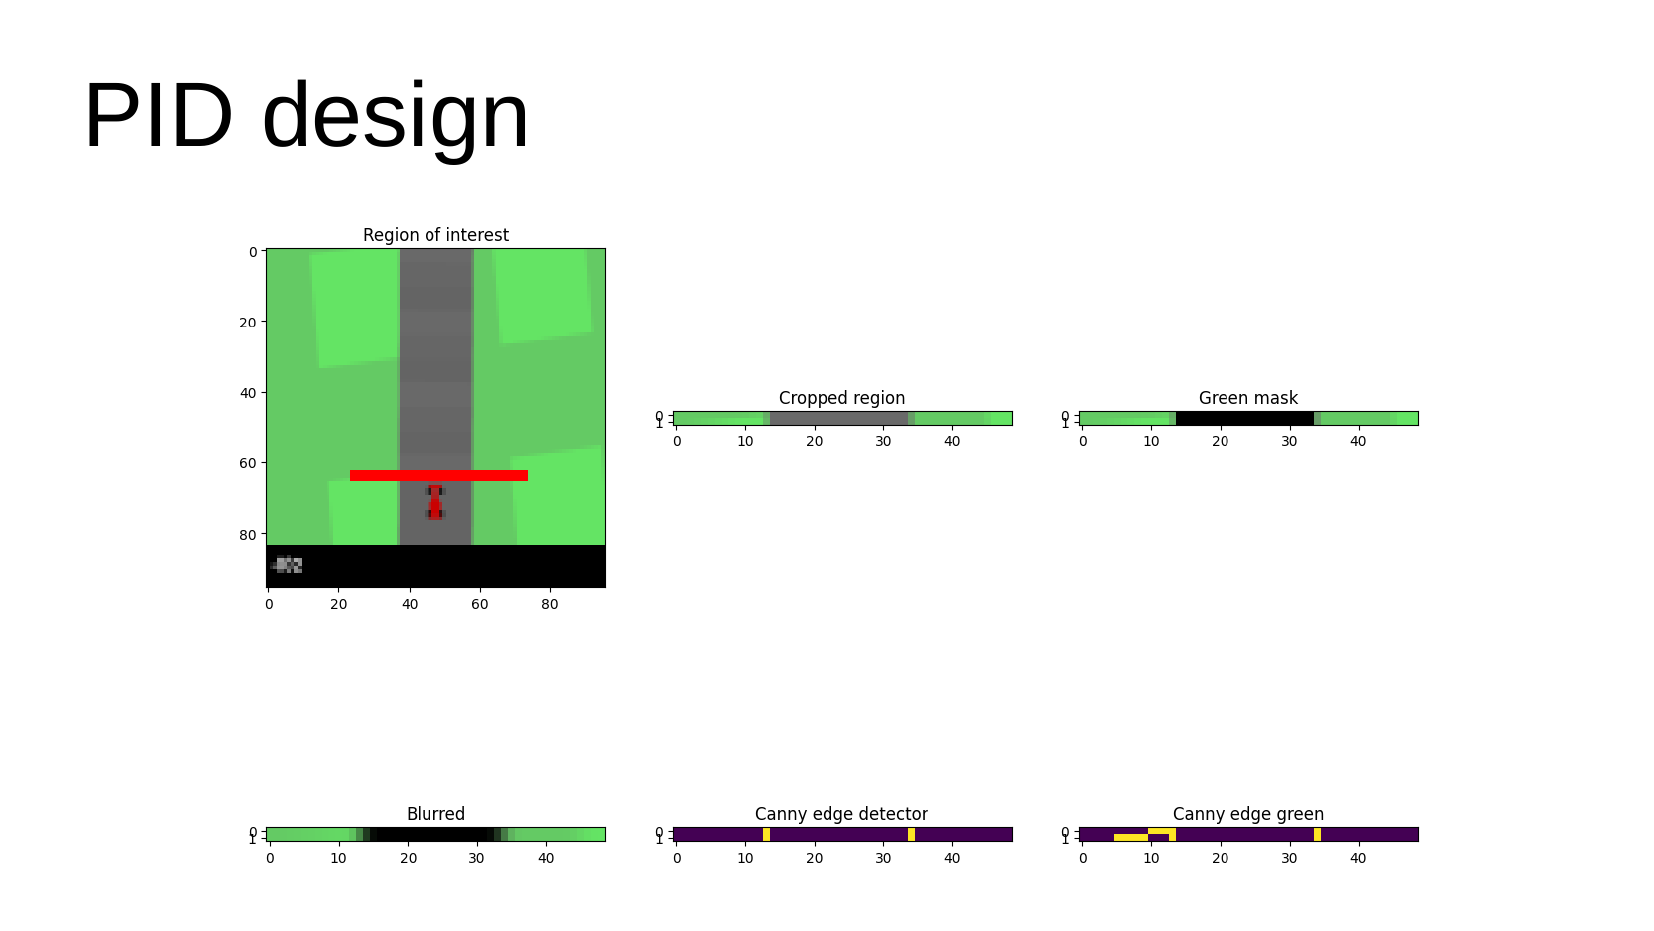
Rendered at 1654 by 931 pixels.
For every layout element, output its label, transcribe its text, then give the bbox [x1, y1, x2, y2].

title PID design [82, 37, 1571, 193]
picture [229, 217, 1426, 874]
